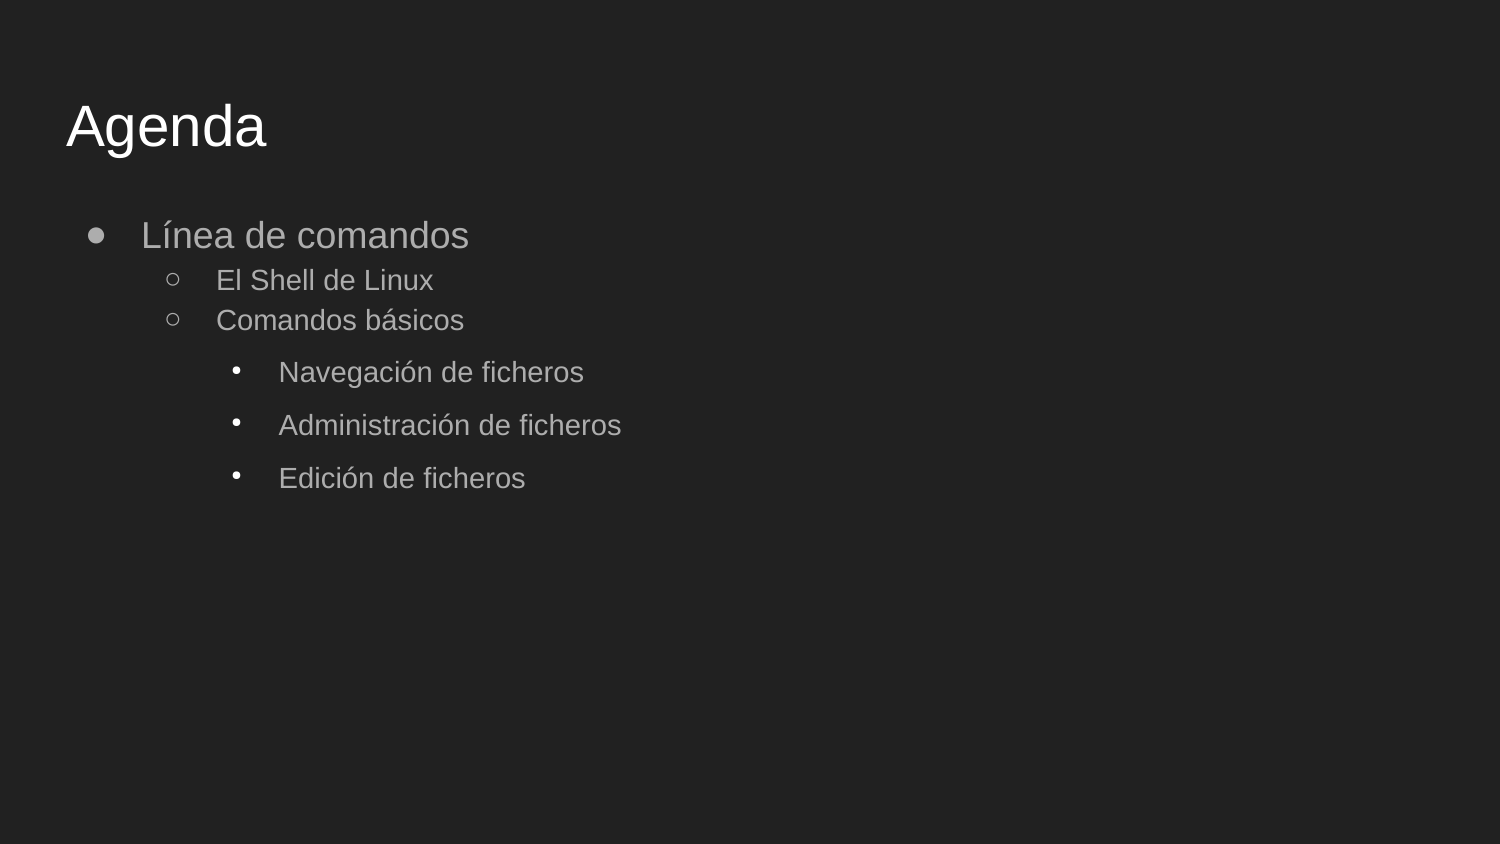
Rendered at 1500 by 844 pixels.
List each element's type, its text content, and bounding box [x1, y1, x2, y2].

title Agenda [51, 72, 1449, 167]
list Línea de comandos El Shell de Linux Comandos básicos Navegación de ficheros Administración de ficheros Edición de ficheros [51, 189, 1449, 750]
